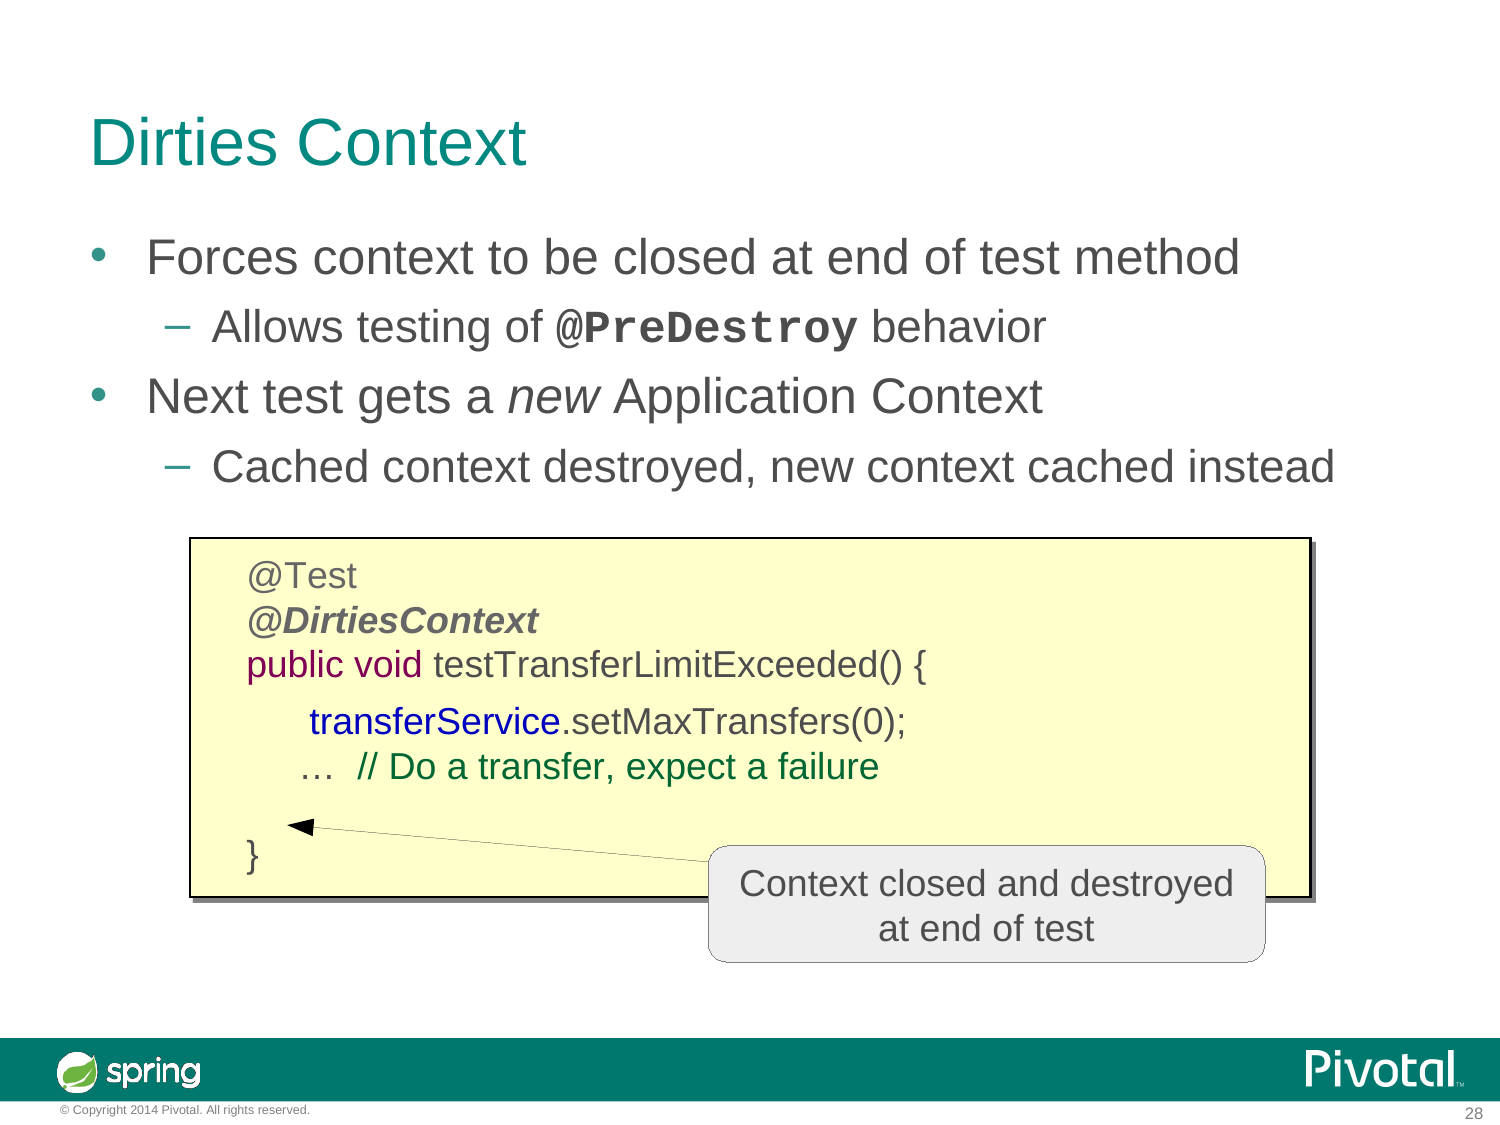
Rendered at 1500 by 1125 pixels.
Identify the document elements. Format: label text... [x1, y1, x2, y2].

text_box Context closed and destroyed at end of test [708, 845, 1266, 963]
list Forces context to be closed at end of test method Allows testing of @PreDestroy behavior Next test gets a new Application Context Cached context destroyed, new context cached instead [75, 216, 1426, 977]
list @Test @DirtiesContext public void testTransferLimitExceeded() { transferService.setMaxTransfers(0); … // Do a transfer, expect a failure } [189, 538, 1311, 897]
title Dirties Context [75, 45, 1426, 216]
picture [32, 1041, 210, 1103]
picture [1306, 1050, 1464, 1087]
